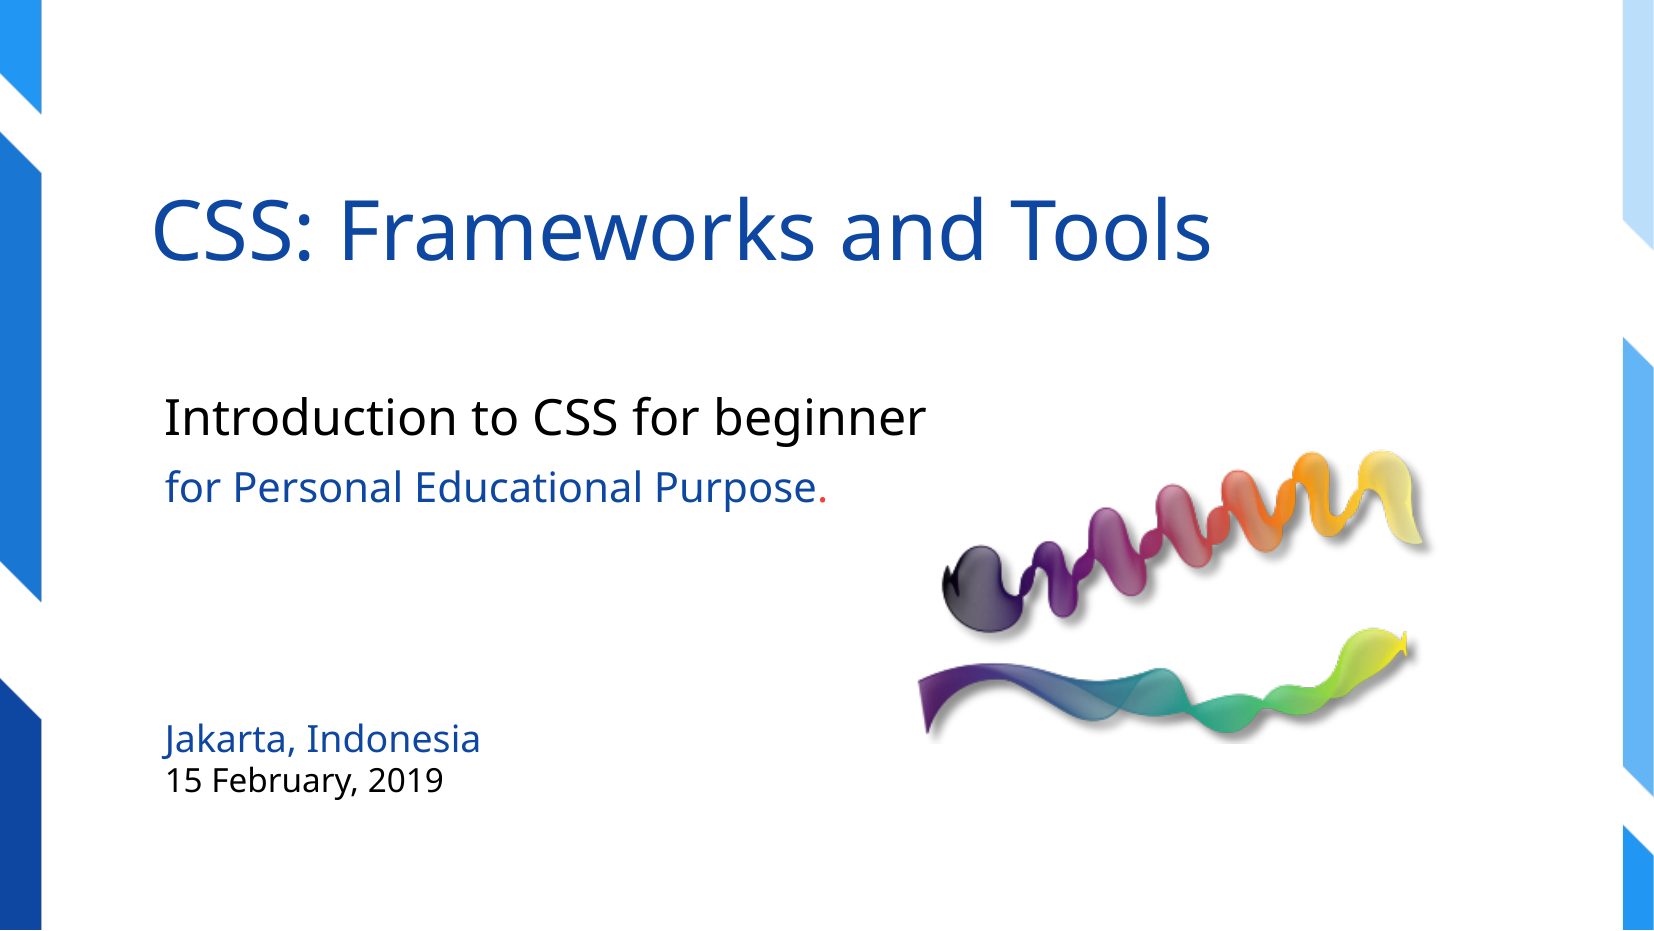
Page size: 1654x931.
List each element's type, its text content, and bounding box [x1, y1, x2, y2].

text_box 15 February, 2019 [150, 750, 459, 807]
text_box Introduction to CSS for beginner [150, 375, 975, 450]
text_box Jakarta, Indonesia [150, 705, 479, 768]
title CSS: Frameworks and Tools [150, 150, 1501, 306]
picture [0, 0, 1654, 930]
text_box for Personal Educational Purpose. [150, 450, 870, 518]
